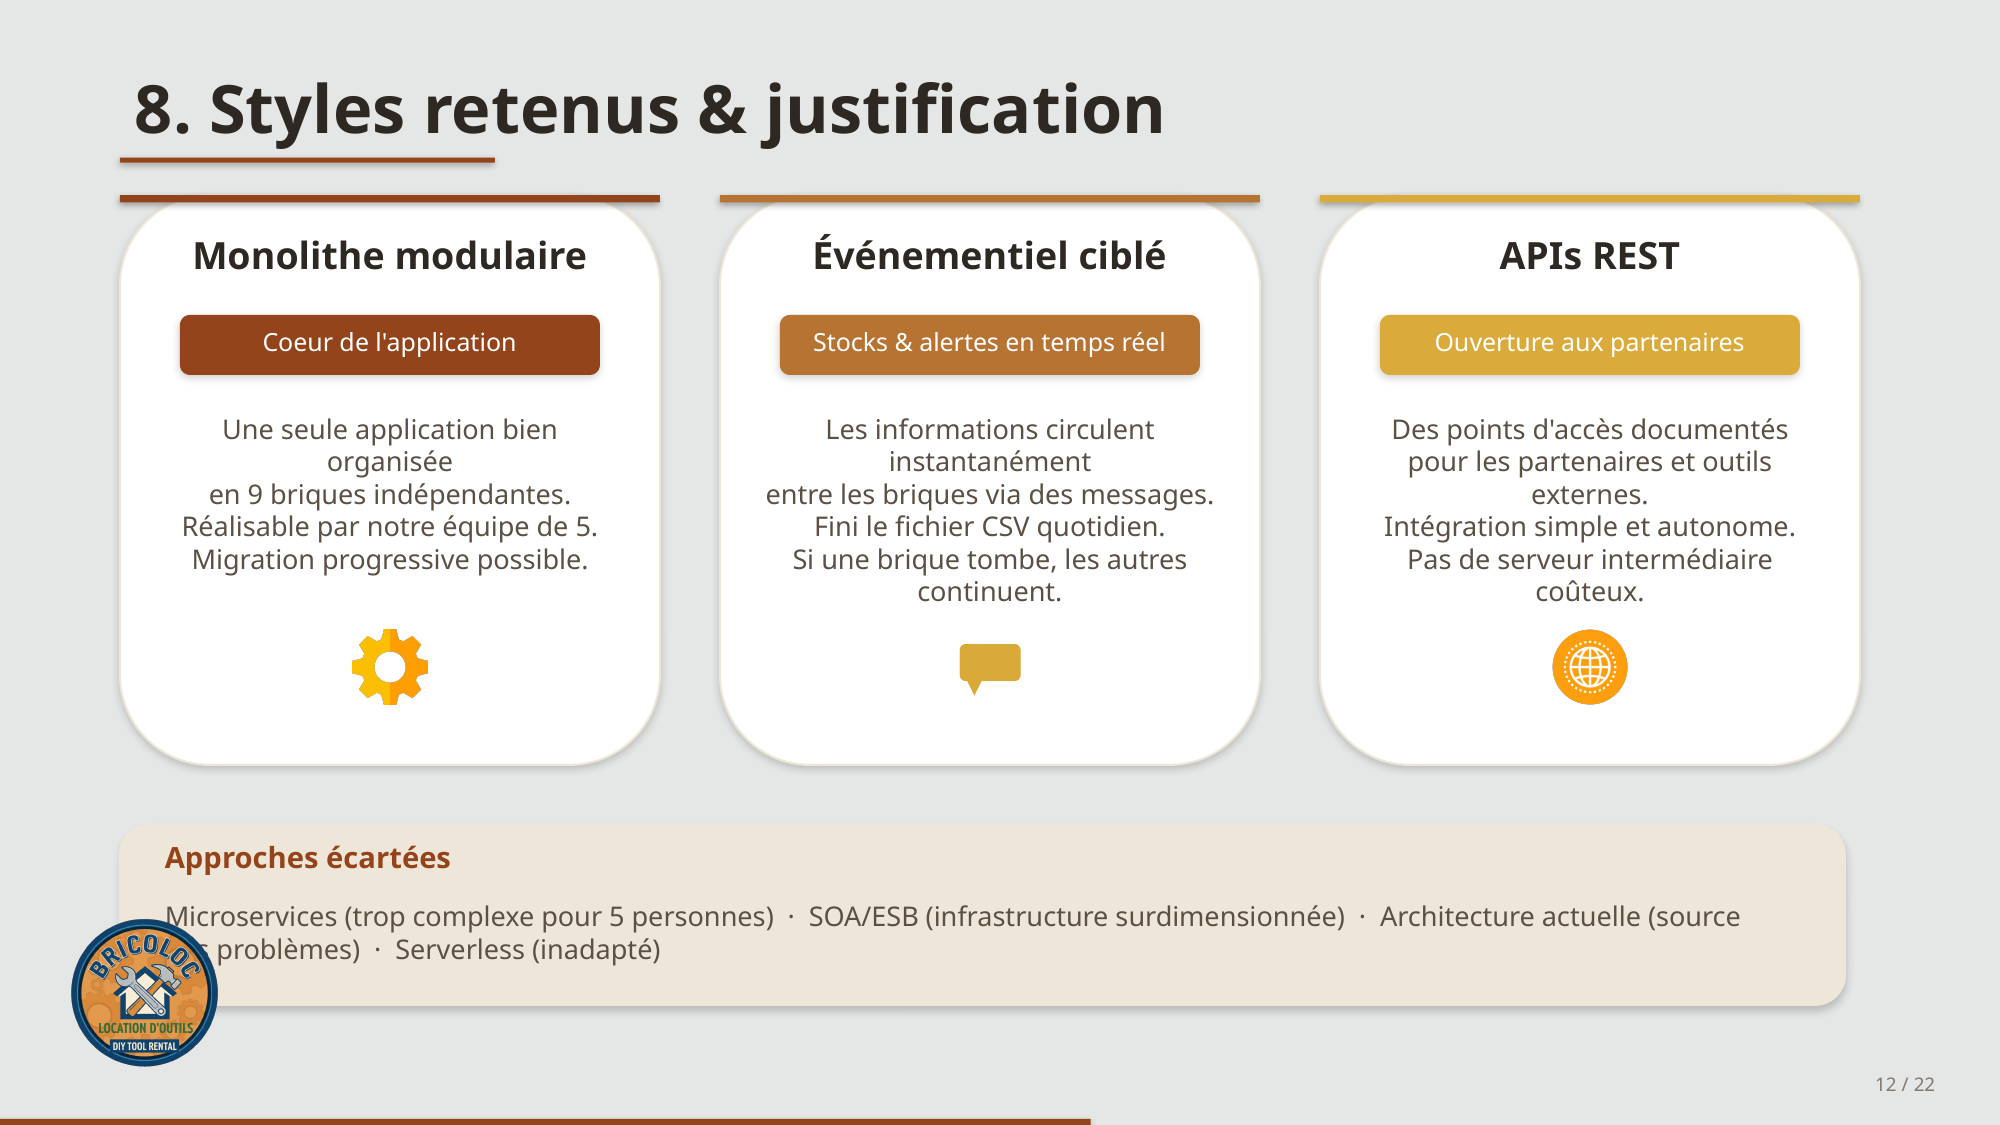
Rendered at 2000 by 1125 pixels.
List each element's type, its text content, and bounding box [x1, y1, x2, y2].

text_box Stocks & alertes en temps réel [779, 319, 1200, 365]
text_box APIs REST [1349, 224, 1830, 285]
text_box [0, 1118, 1091, 1125]
picture [352, 629, 428, 705]
text_box [719, 194, 1260, 765]
text_box Des points d'accès documentés pour les partenaires et outils externes. Intégration simple et autonome. Pas de serveur intermédiaire coûteux. [1349, 404, 1830, 615]
text_box [119, 824, 1845, 1005]
text_box [119, 194, 660, 765]
text_box Une seule application bien organisée en 9 briques indépendantes. Réalisable par notre équipe de 5. Migration progressive possible. [149, 404, 630, 583]
text_box Coeur de l'application [179, 319, 600, 365]
text_box [1319, 194, 1860, 765]
text_box 12 / 22 [1799, 1065, 1950, 1103]
text_box Événementiel ciblé [749, 224, 1230, 285]
text_box Microservices (trop complexe pour 5 personnes) · SOA/ESB (infrastructure surdimensionnée) · Architecture actuelle (source des problèmes) · Serverless (inadapté) [149, 892, 1800, 973]
text_box Approches écartées [149, 832, 1800, 883]
picture [952, 629, 1028, 705]
picture [45, 895, 245, 1095]
text_box 8. Styles retenus & justification [119, 59, 1620, 155]
text_box Monolithe modulaire [149, 224, 630, 285]
text_box Ouverture aux partenaires [1379, 319, 1800, 365]
text_box Les informations circulent instantanément entre les briques via des messages. Fini le fichier CSV quotidien. Si une brique tombe, les autres continuent. [749, 404, 1230, 615]
picture [1552, 629, 1628, 705]
text_box [119, 157, 495, 163]
